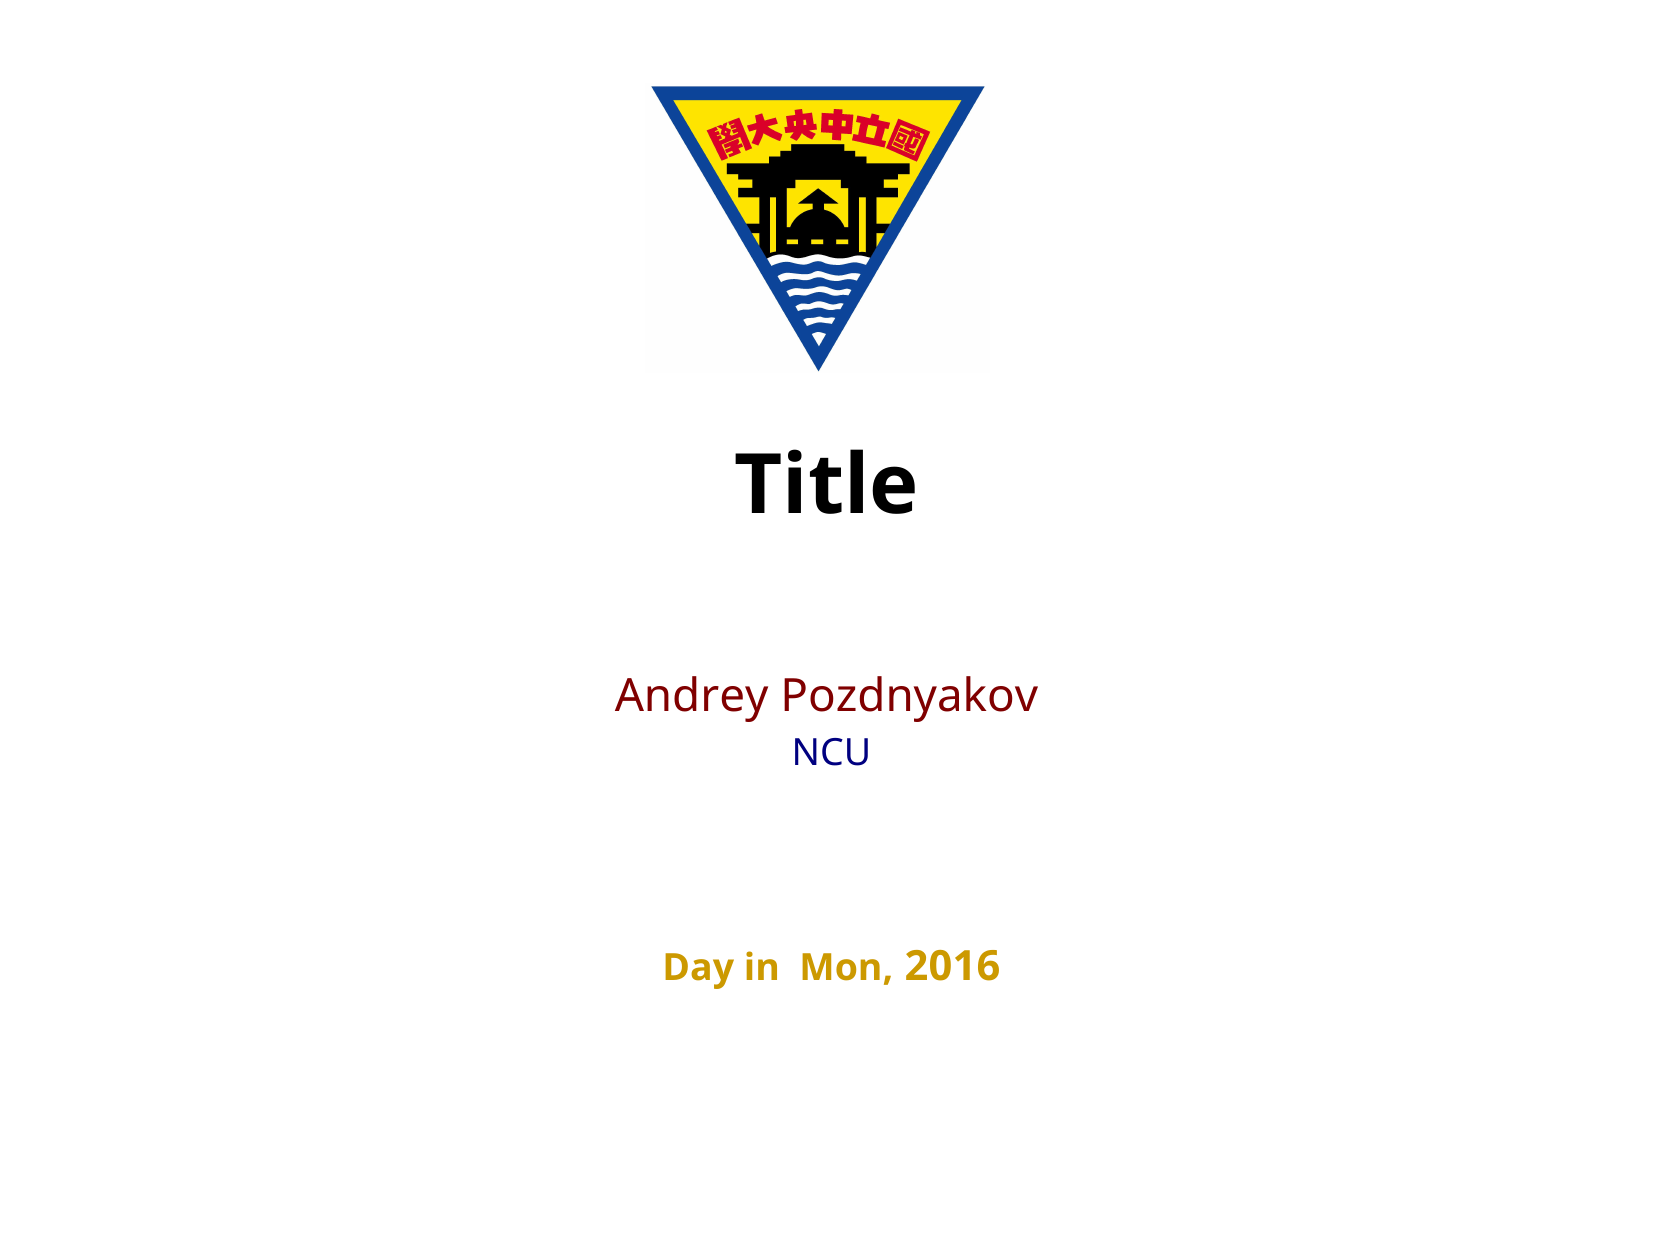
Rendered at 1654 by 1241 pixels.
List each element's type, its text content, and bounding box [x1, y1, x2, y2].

subtitle Title Andrey Pozdnyakov NCU Day in Mon, 2016 [82, 372, 1571, 1135]
picture [645, 83, 990, 373]
